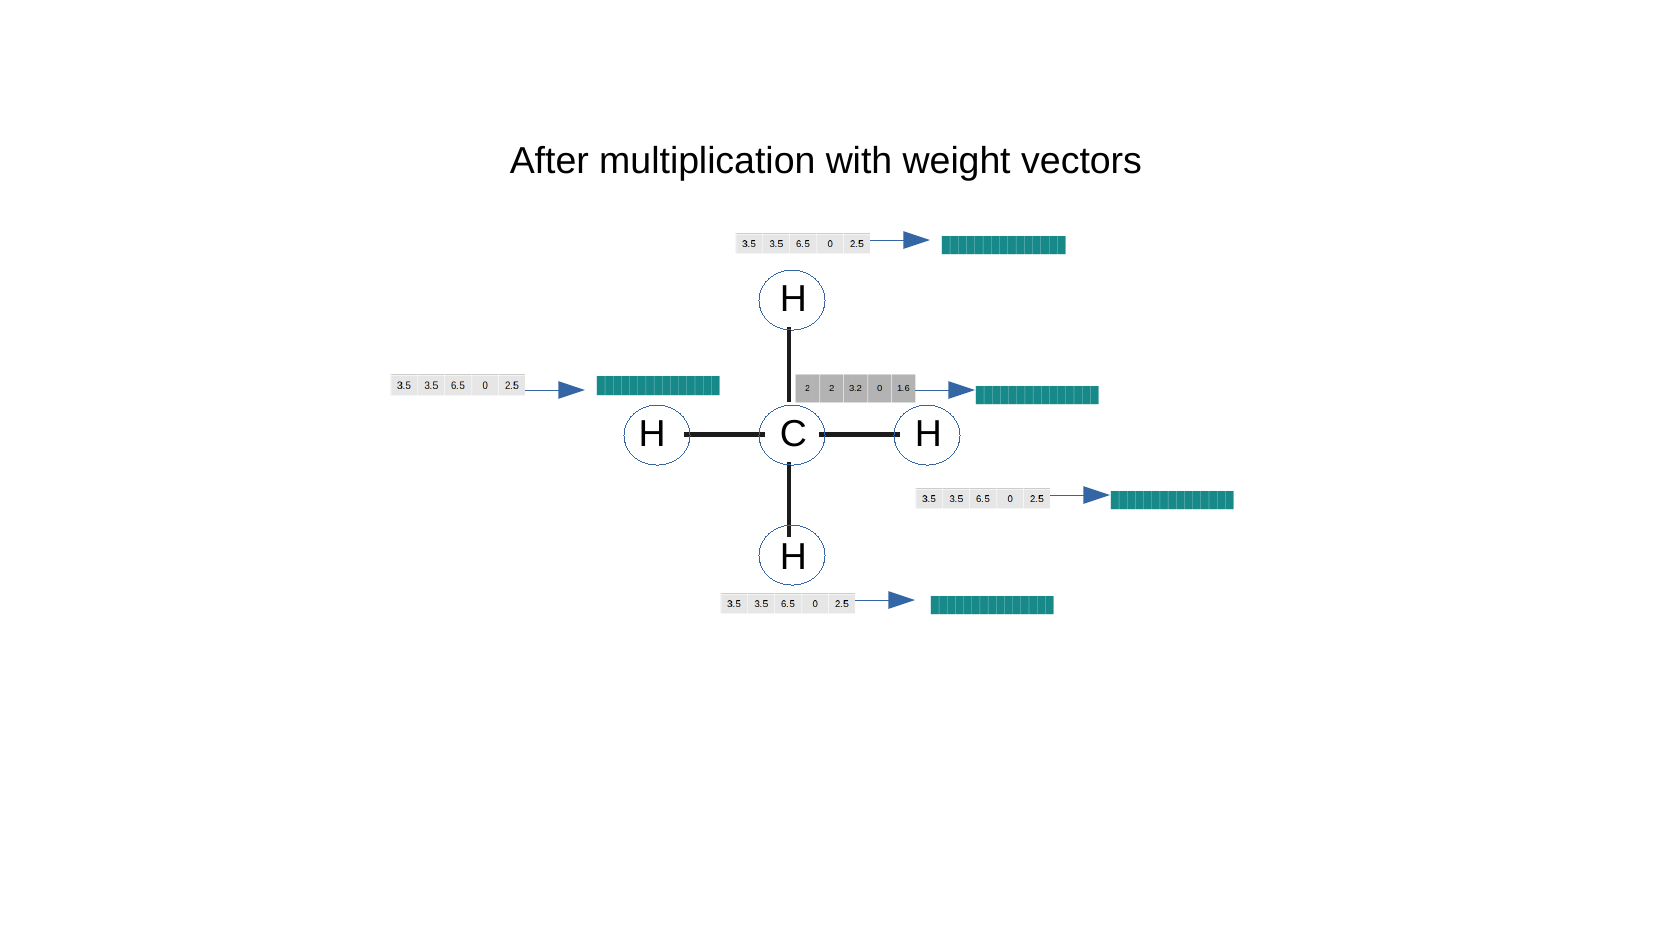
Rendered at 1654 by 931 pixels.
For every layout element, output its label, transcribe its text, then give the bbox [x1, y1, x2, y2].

picture [915, 488, 1051, 511]
picture [596, 375, 721, 396]
picture [930, 595, 1054, 616]
text_box H [765, 528, 811, 586]
text_box After multiplication with weight vectors [495, 131, 1396, 189]
text_box C [765, 405, 811, 462]
picture [720, 593, 856, 616]
text_box H [765, 270, 811, 327]
picture [390, 374, 526, 397]
picture [941, 235, 1066, 256]
picture [735, 233, 871, 256]
text_box H [900, 405, 946, 462]
text_box H [623, 405, 669, 462]
picture [975, 385, 1099, 406]
picture [1110, 490, 1234, 511]
picture [795, 374, 916, 403]
